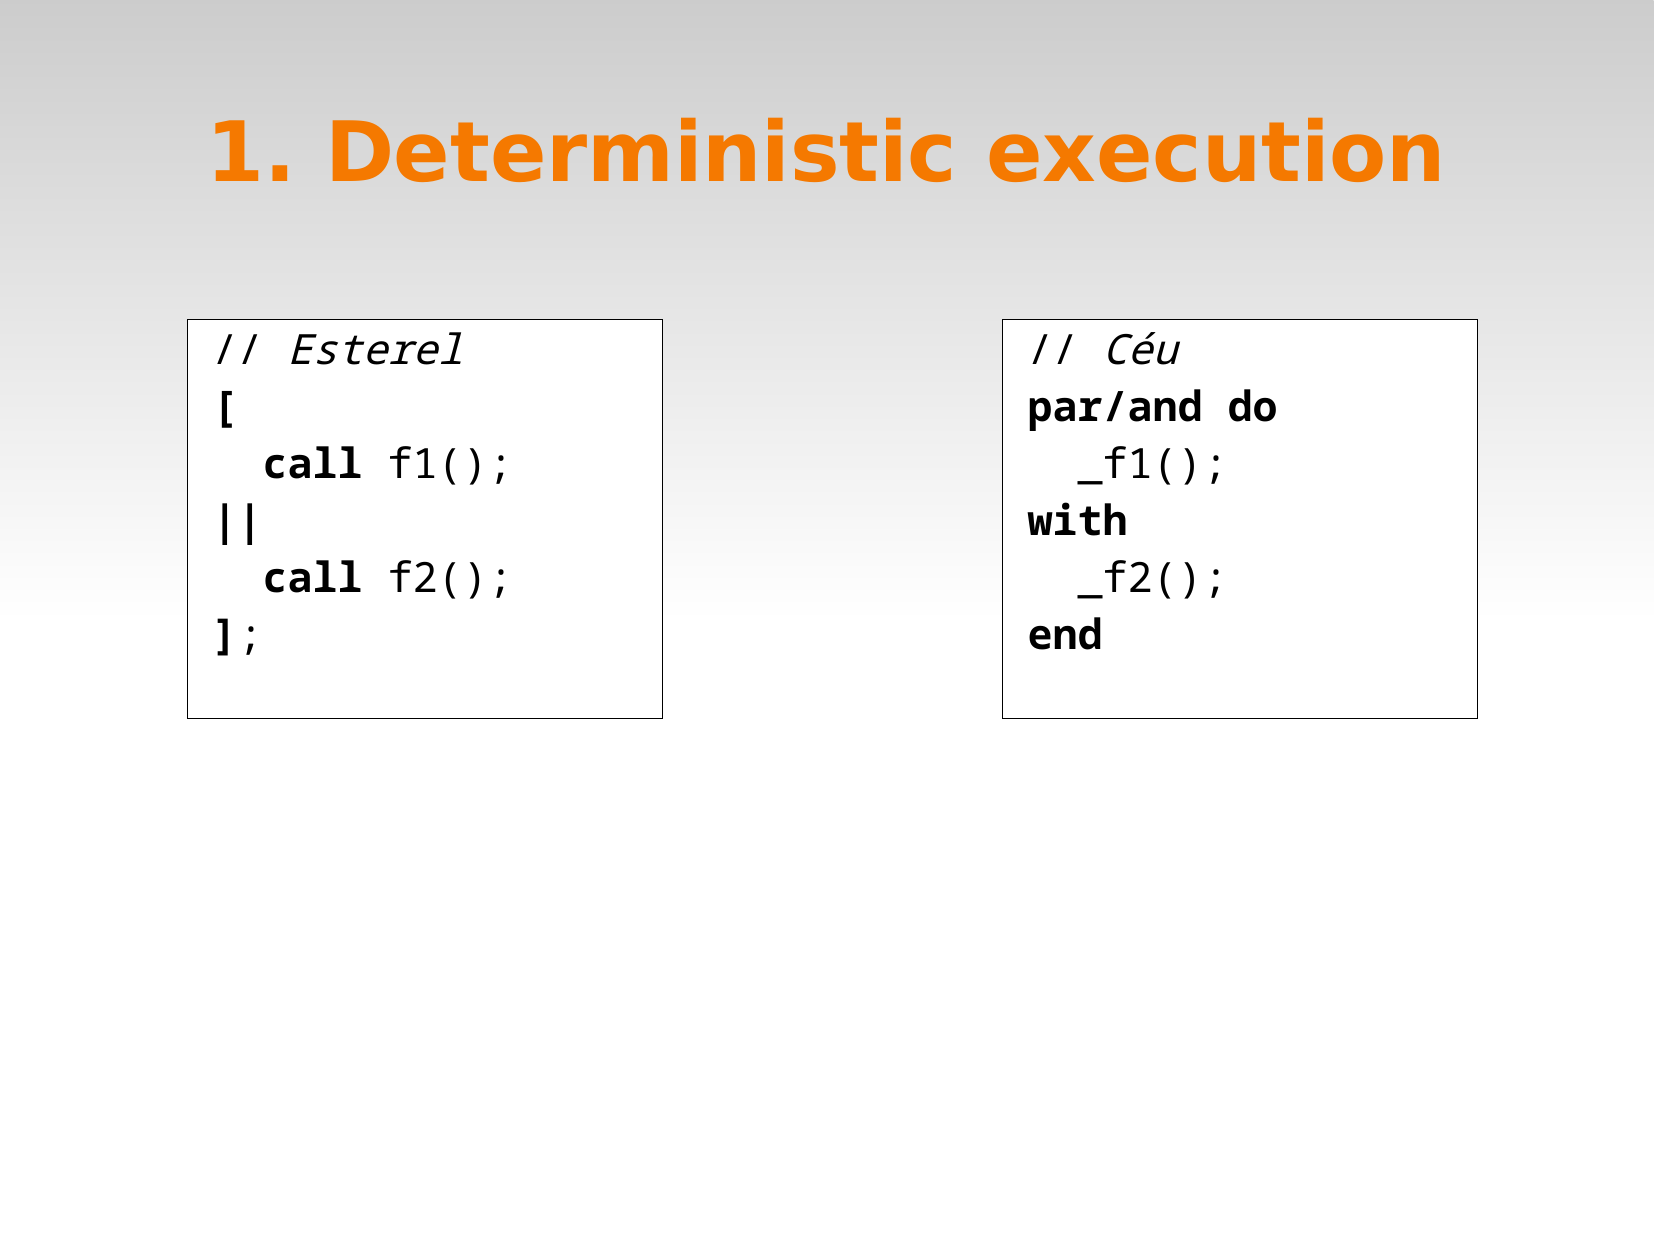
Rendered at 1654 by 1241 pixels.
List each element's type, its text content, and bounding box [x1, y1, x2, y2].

title 1. Deterministic execution [82, 49, 1571, 257]
text_box // Esterel [ call f1(); || call f2(); ]; [187, 325, 663, 713]
text_box // Céu par/and do _f1(); with _f2(); end [1002, 325, 1478, 713]
